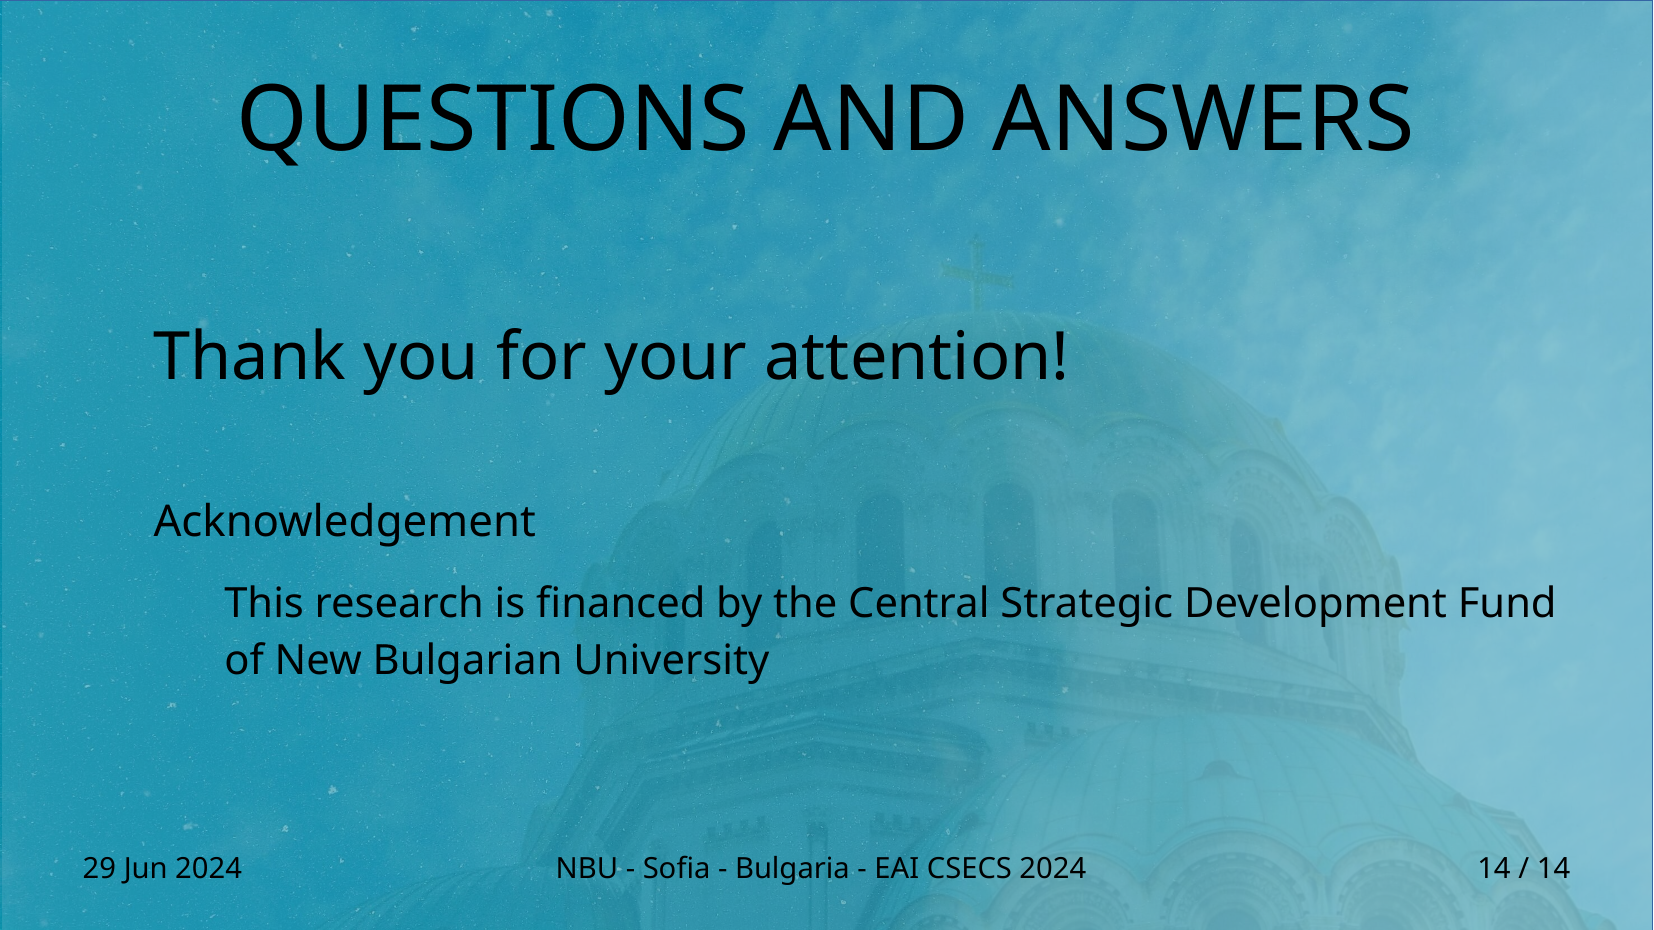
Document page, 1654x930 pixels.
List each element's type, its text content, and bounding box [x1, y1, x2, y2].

picture [0, 1, 1652, 930]
list Thank you for your attention! Acknowledgement This research is financed by the Central Strategic Development Fund of New Bulgarian University [82, 630, 1571, 826]
title QUESTIONS AND ANSWERS [82, 144, 1571, 193]
